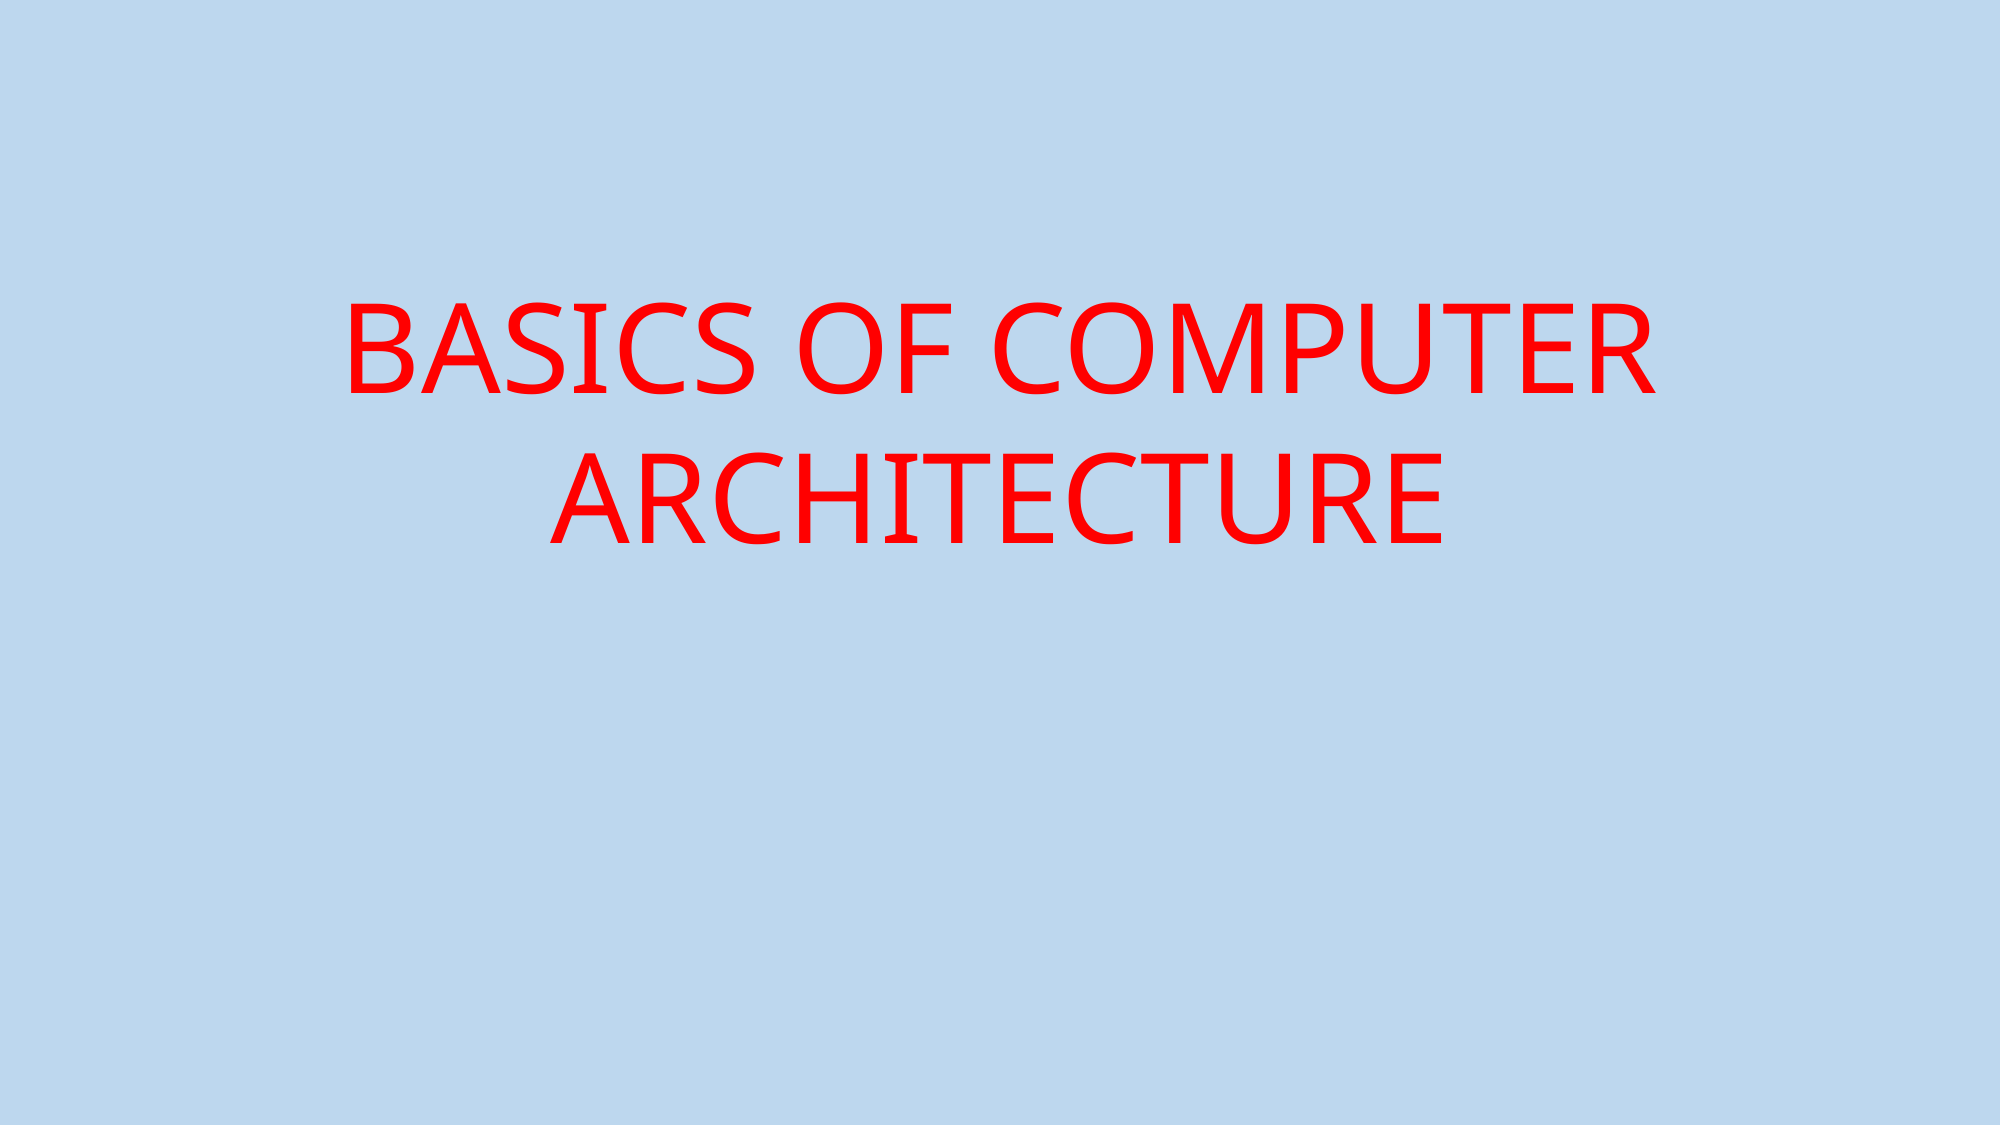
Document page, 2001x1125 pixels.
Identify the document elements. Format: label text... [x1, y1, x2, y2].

title BASICS OF COMPUTER ARCHITECTURE [249, 184, 1750, 576]
